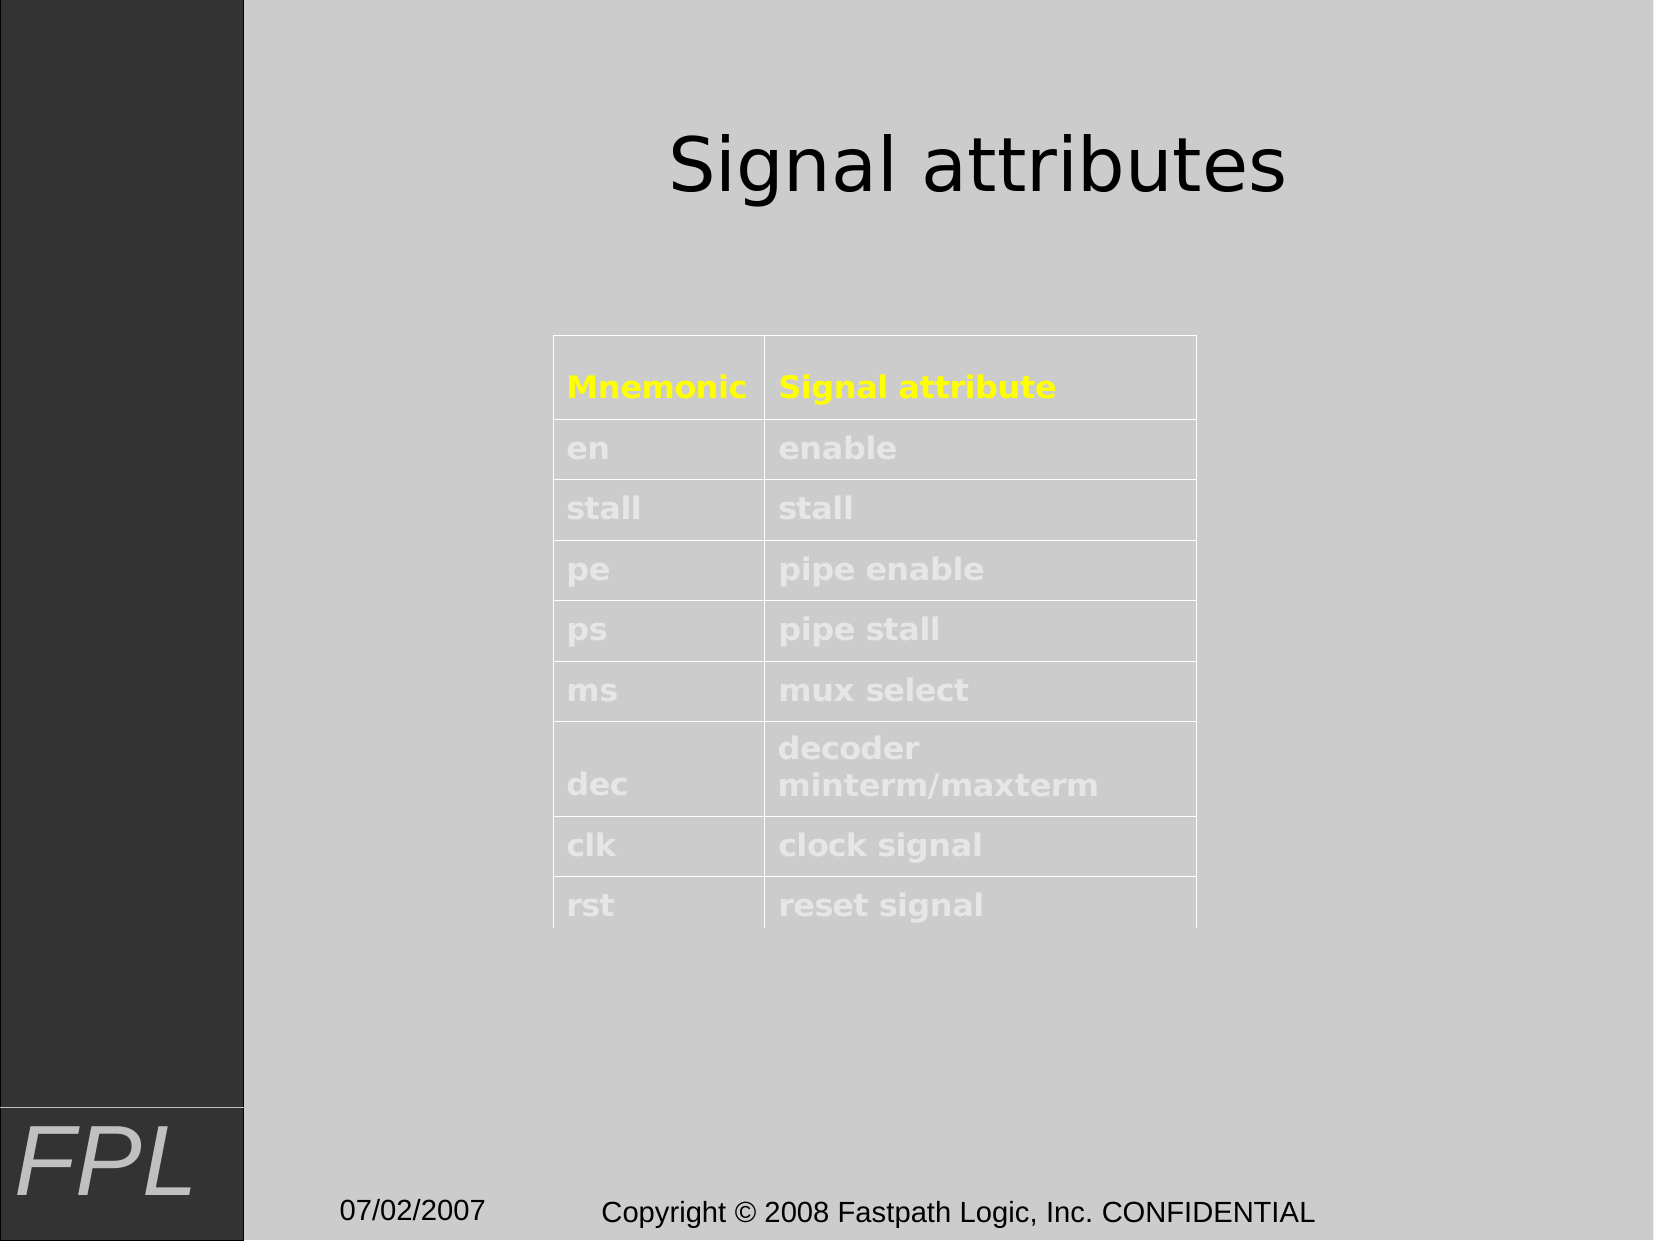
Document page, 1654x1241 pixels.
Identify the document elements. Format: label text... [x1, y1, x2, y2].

chart [551, 333, 1326, 928]
title Signal attributes [427, 57, 1530, 274]
